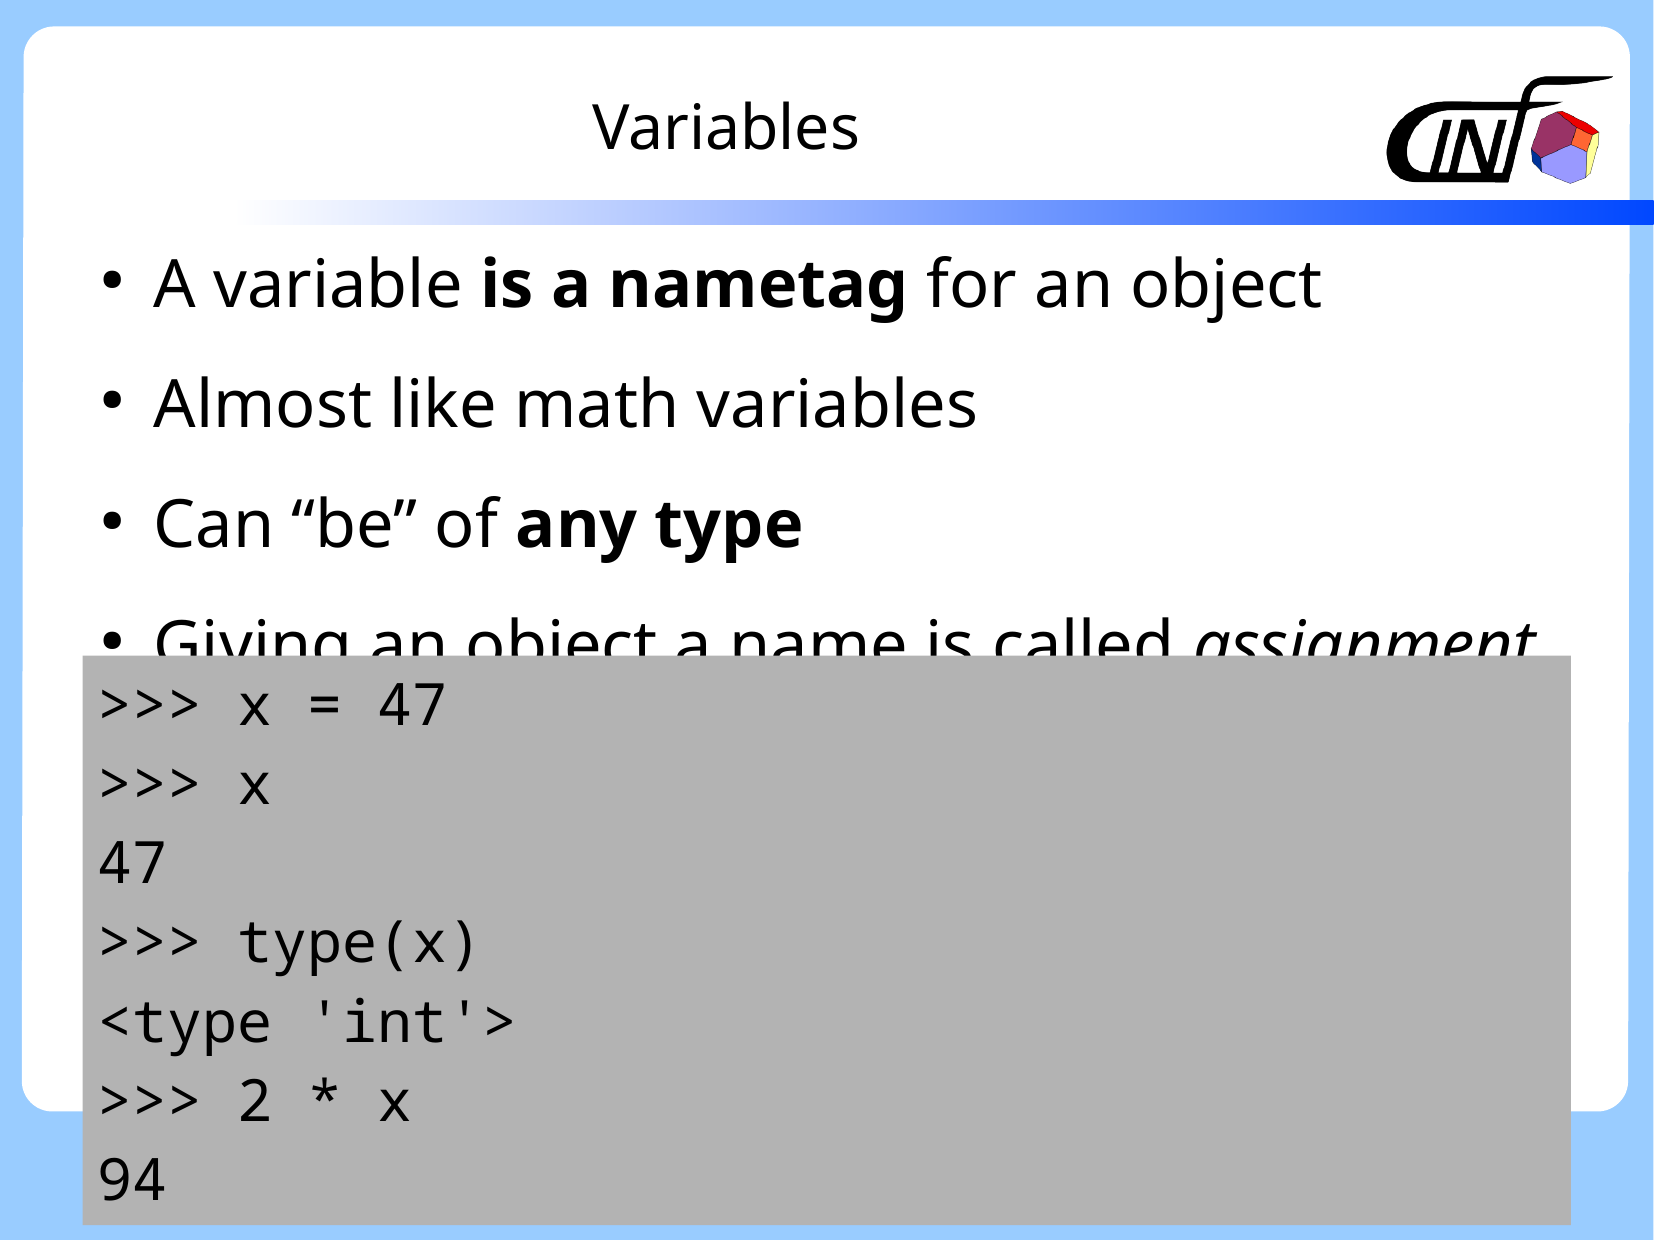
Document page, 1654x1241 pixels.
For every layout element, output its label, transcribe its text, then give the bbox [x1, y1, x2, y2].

picture [1386, 76, 1613, 184]
list A variable is a nametag for an object Almost like math variables Can “be” of any type Giving an object a name is called assignment [82, 236, 1560, 655]
text_box >>> x = 47 >>> x 47 >>> type(x) <type 'int'> >>> 2 * x 94 [82, 655, 1571, 1081]
title Variables [82, 49, 1371, 201]
table_header B [956, 201, 961, 224]
